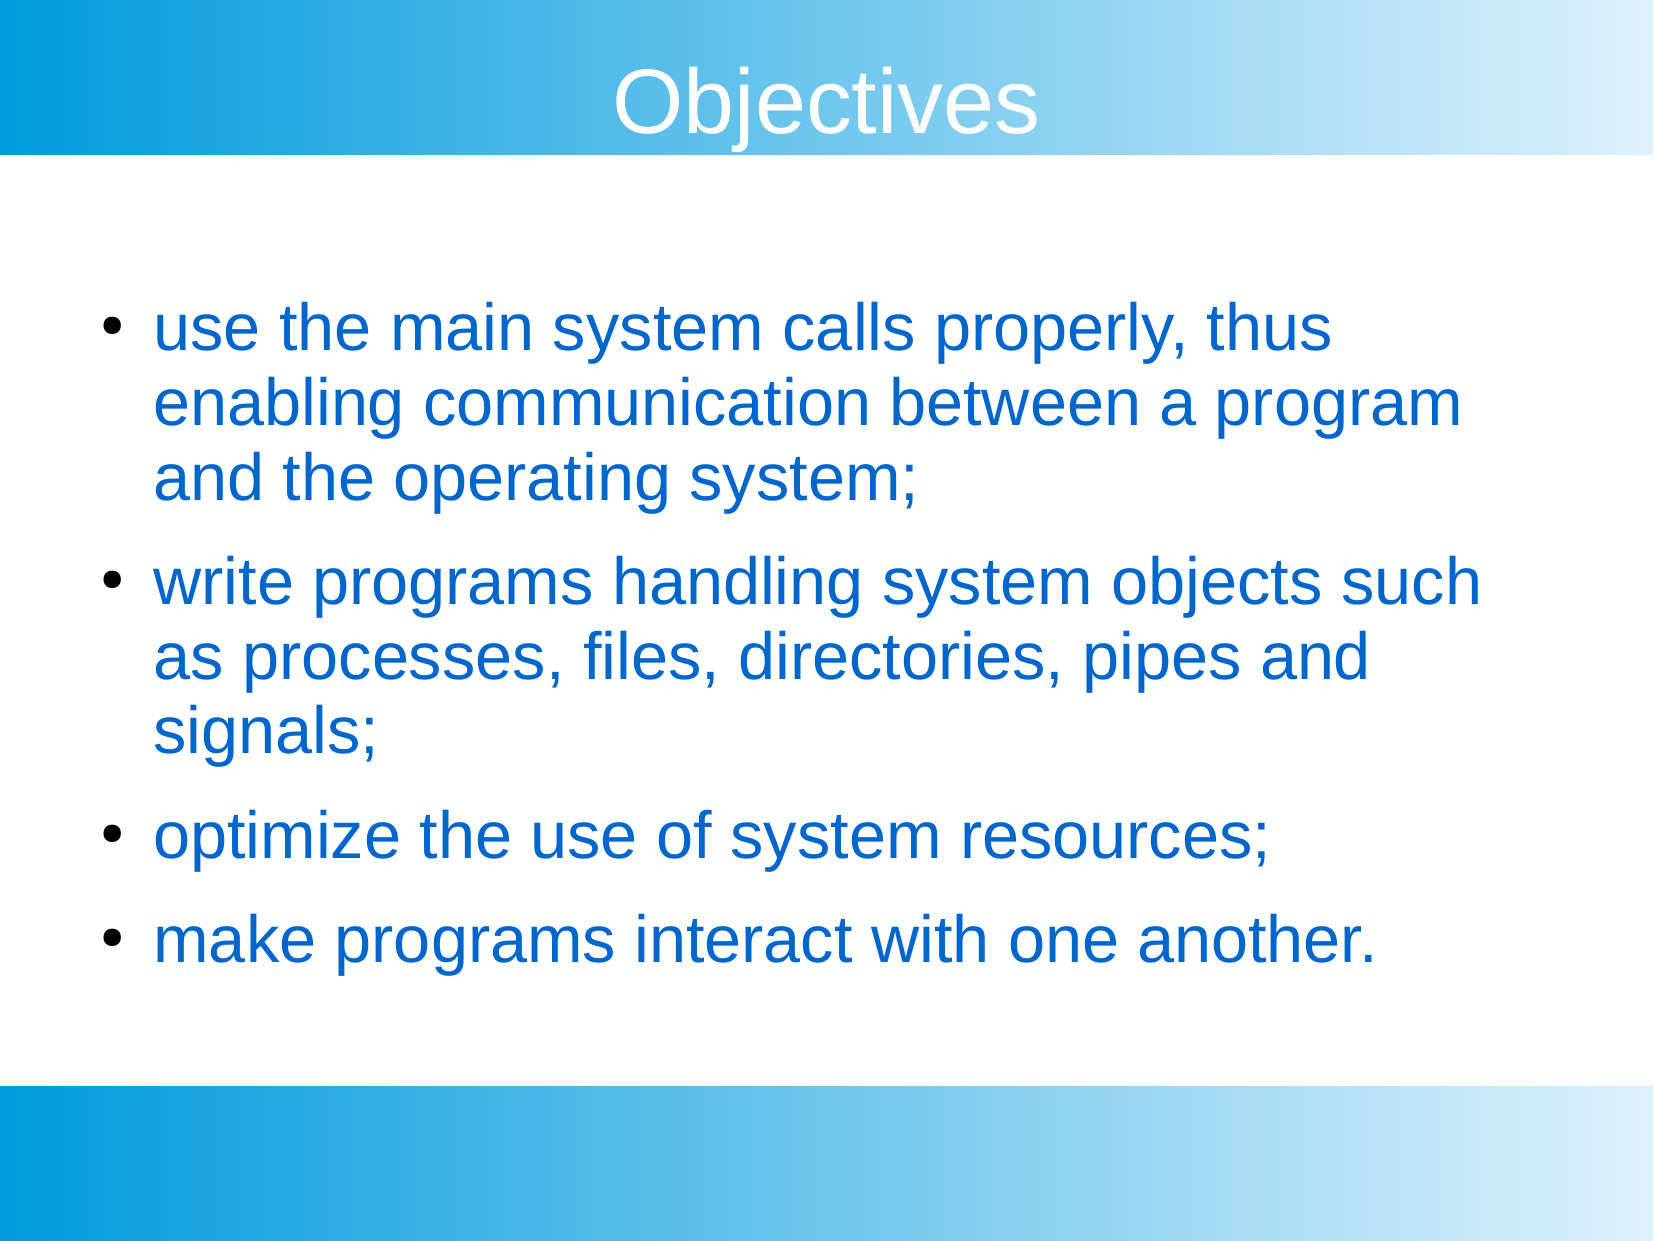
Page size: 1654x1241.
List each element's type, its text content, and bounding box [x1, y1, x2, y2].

title Objectives [82, 49, 1571, 155]
list use the main system calls properly, thus enabling communication between a program and the operating system; write programs handling system objects such as processes, files, directories, pipes and signals; optimize the use of system resources; make programs interact with one another. [82, 290, 1571, 1010]
